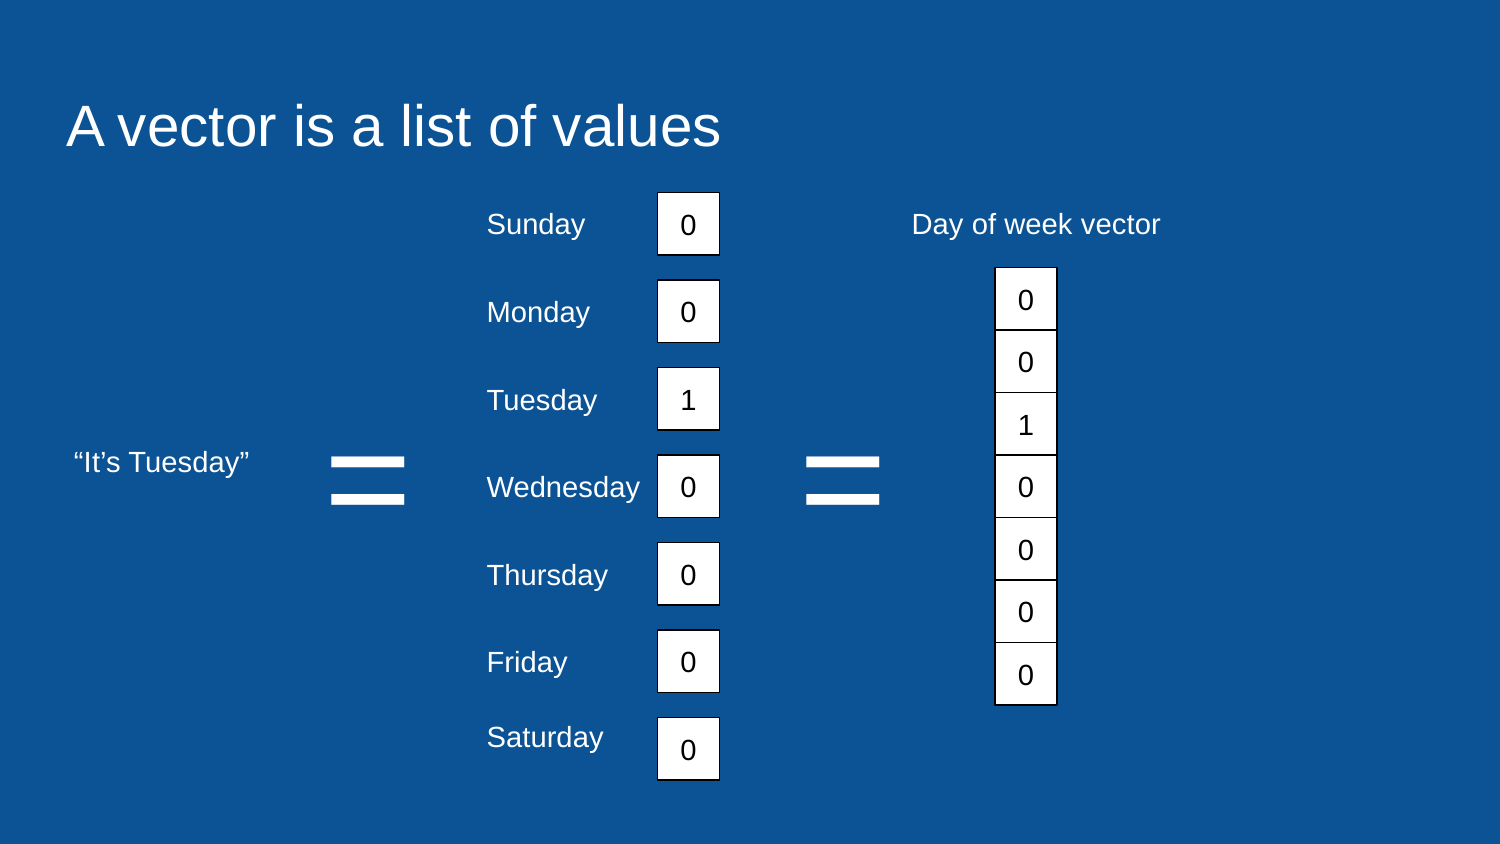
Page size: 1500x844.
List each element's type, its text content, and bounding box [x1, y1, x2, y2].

text_box “It’s Tuesday” [59, 428, 287, 491]
text_box Saturday [471, 703, 658, 766]
text_box 0 [994, 269, 1058, 330]
text_box Sunday [471, 190, 658, 254]
text_box 0 [657, 455, 720, 518]
text_box = [784, 365, 958, 606]
text_box 0 [657, 717, 720, 780]
text_box 0 [994, 642, 1058, 705]
text_box = [309, 365, 483, 606]
text_box 0 [657, 542, 720, 605]
text_box 1 [994, 392, 1058, 455]
text_box Tuesday [483, 365, 658, 429]
text_box 0 [994, 455, 1058, 517]
text_box 1 [657, 367, 720, 430]
text_box Friday [471, 628, 658, 691]
text_box 0 [994, 517, 1058, 579]
text_box Thursday [483, 540, 658, 604]
title A vector is a list of values [51, 72, 1449, 167]
text_box 0 [657, 279, 720, 343]
text_box Monday [471, 278, 658, 341]
text_box 0 [994, 579, 1058, 642]
text_box Day of week vector [896, 190, 1210, 269]
text_box Wednesday [483, 453, 658, 516]
text_box 0 [657, 192, 720, 255]
text_box 0 [994, 330, 1058, 392]
text_box 0 [657, 630, 720, 693]
